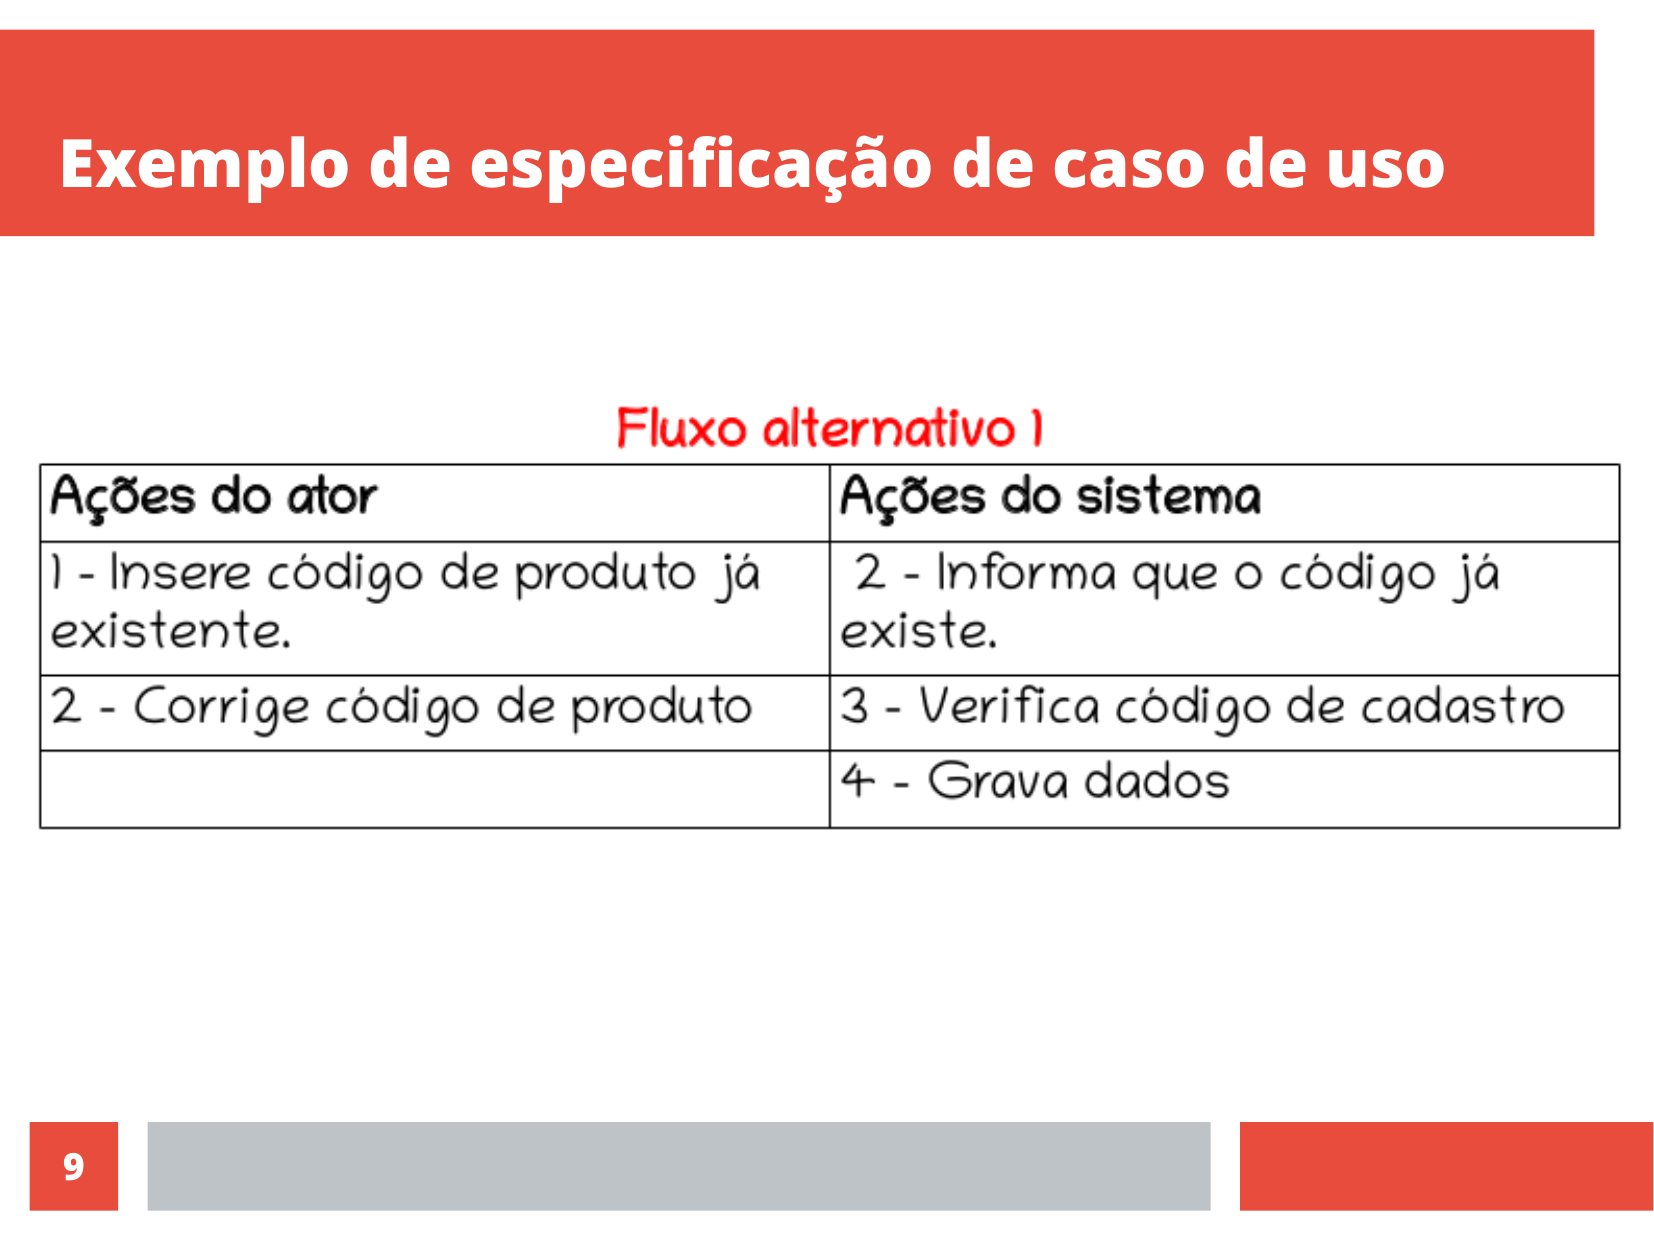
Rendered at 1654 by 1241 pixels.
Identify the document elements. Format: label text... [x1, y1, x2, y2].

picture [21, 370, 1642, 863]
title Exemplo de especificação de caso de uso [59, 59, 1595, 207]
